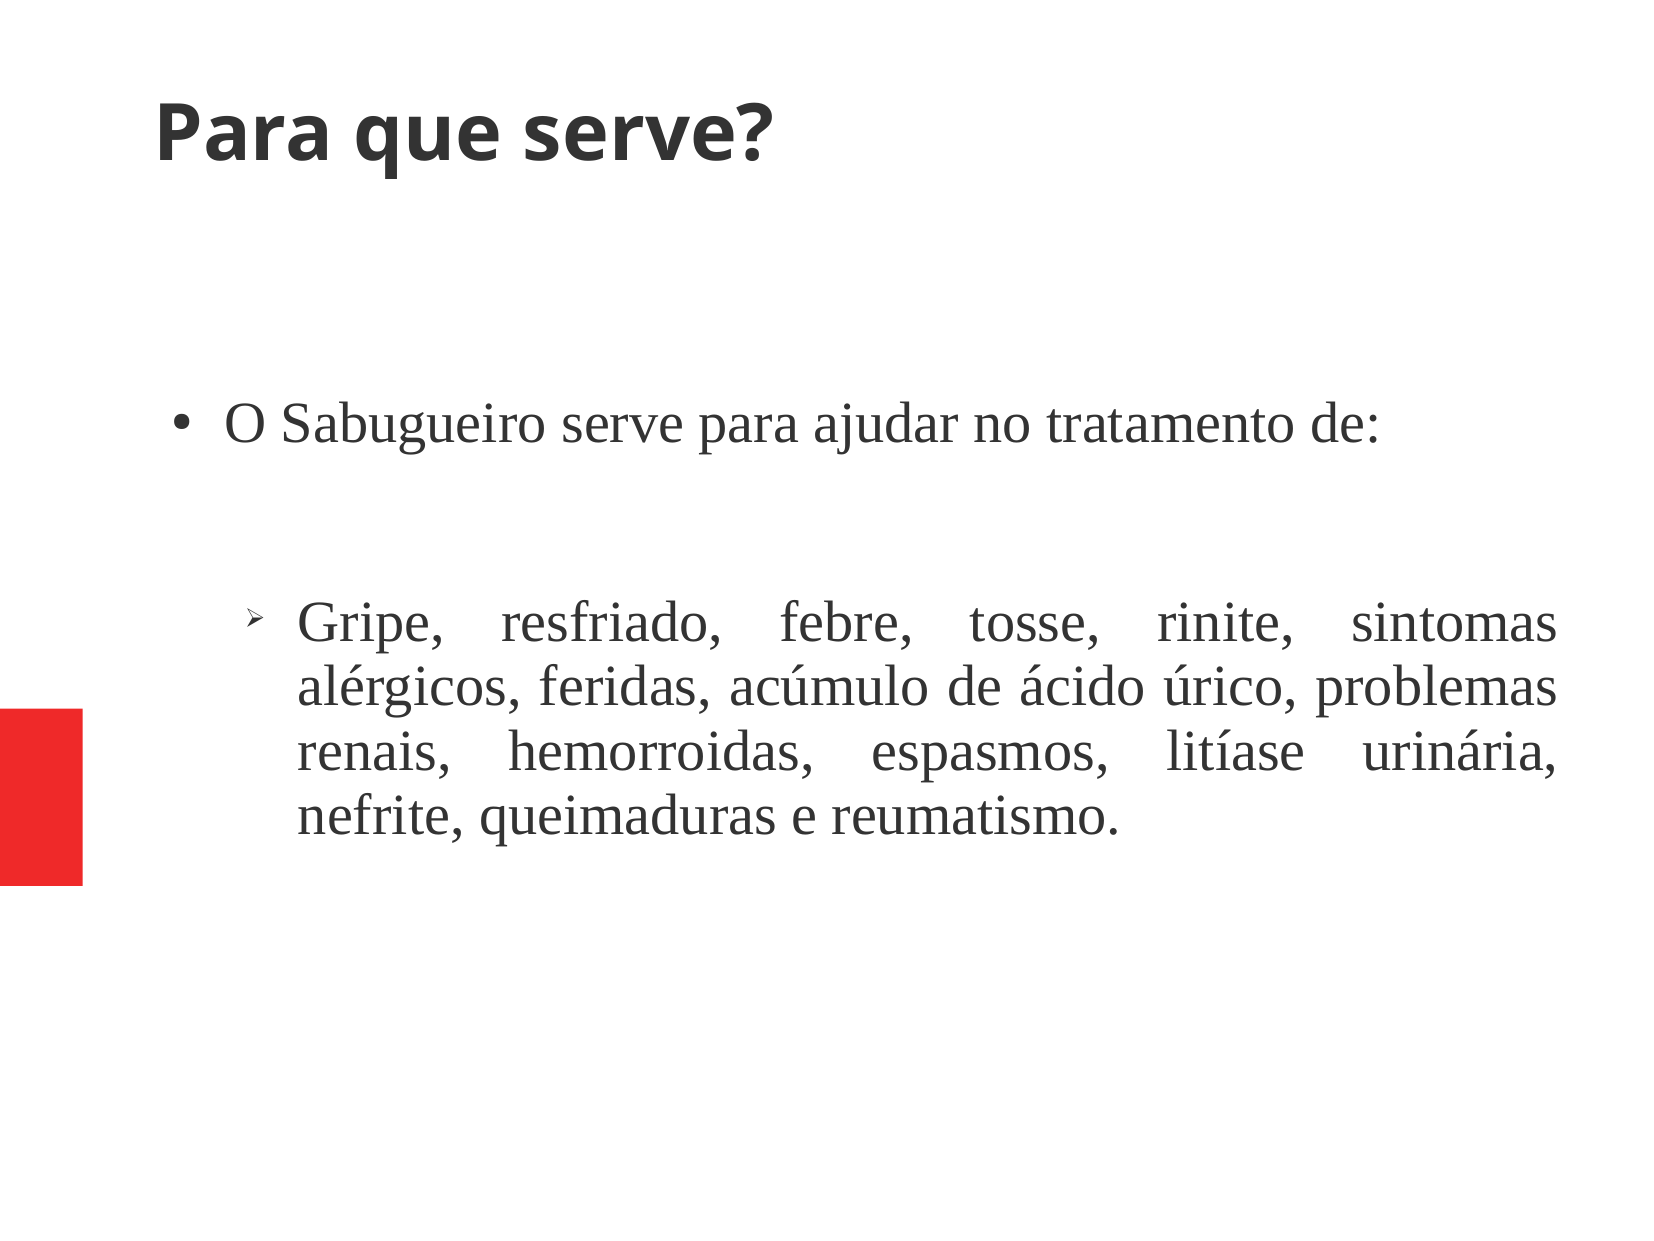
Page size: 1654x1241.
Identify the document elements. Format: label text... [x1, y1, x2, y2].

list O Sabugueiro serve para ajudar no tratamento de: Gripe, resfriado, febre, tosse, rinite, sintomas alérgicos, feridas, acúmulo de ácido úrico, problemas renais, hemorroidas, espasmos, litíase urinária, nefrite, queimaduras e reumatismo. [153, 390, 1560, 1111]
title Para que serve? [153, 11, 1560, 249]
